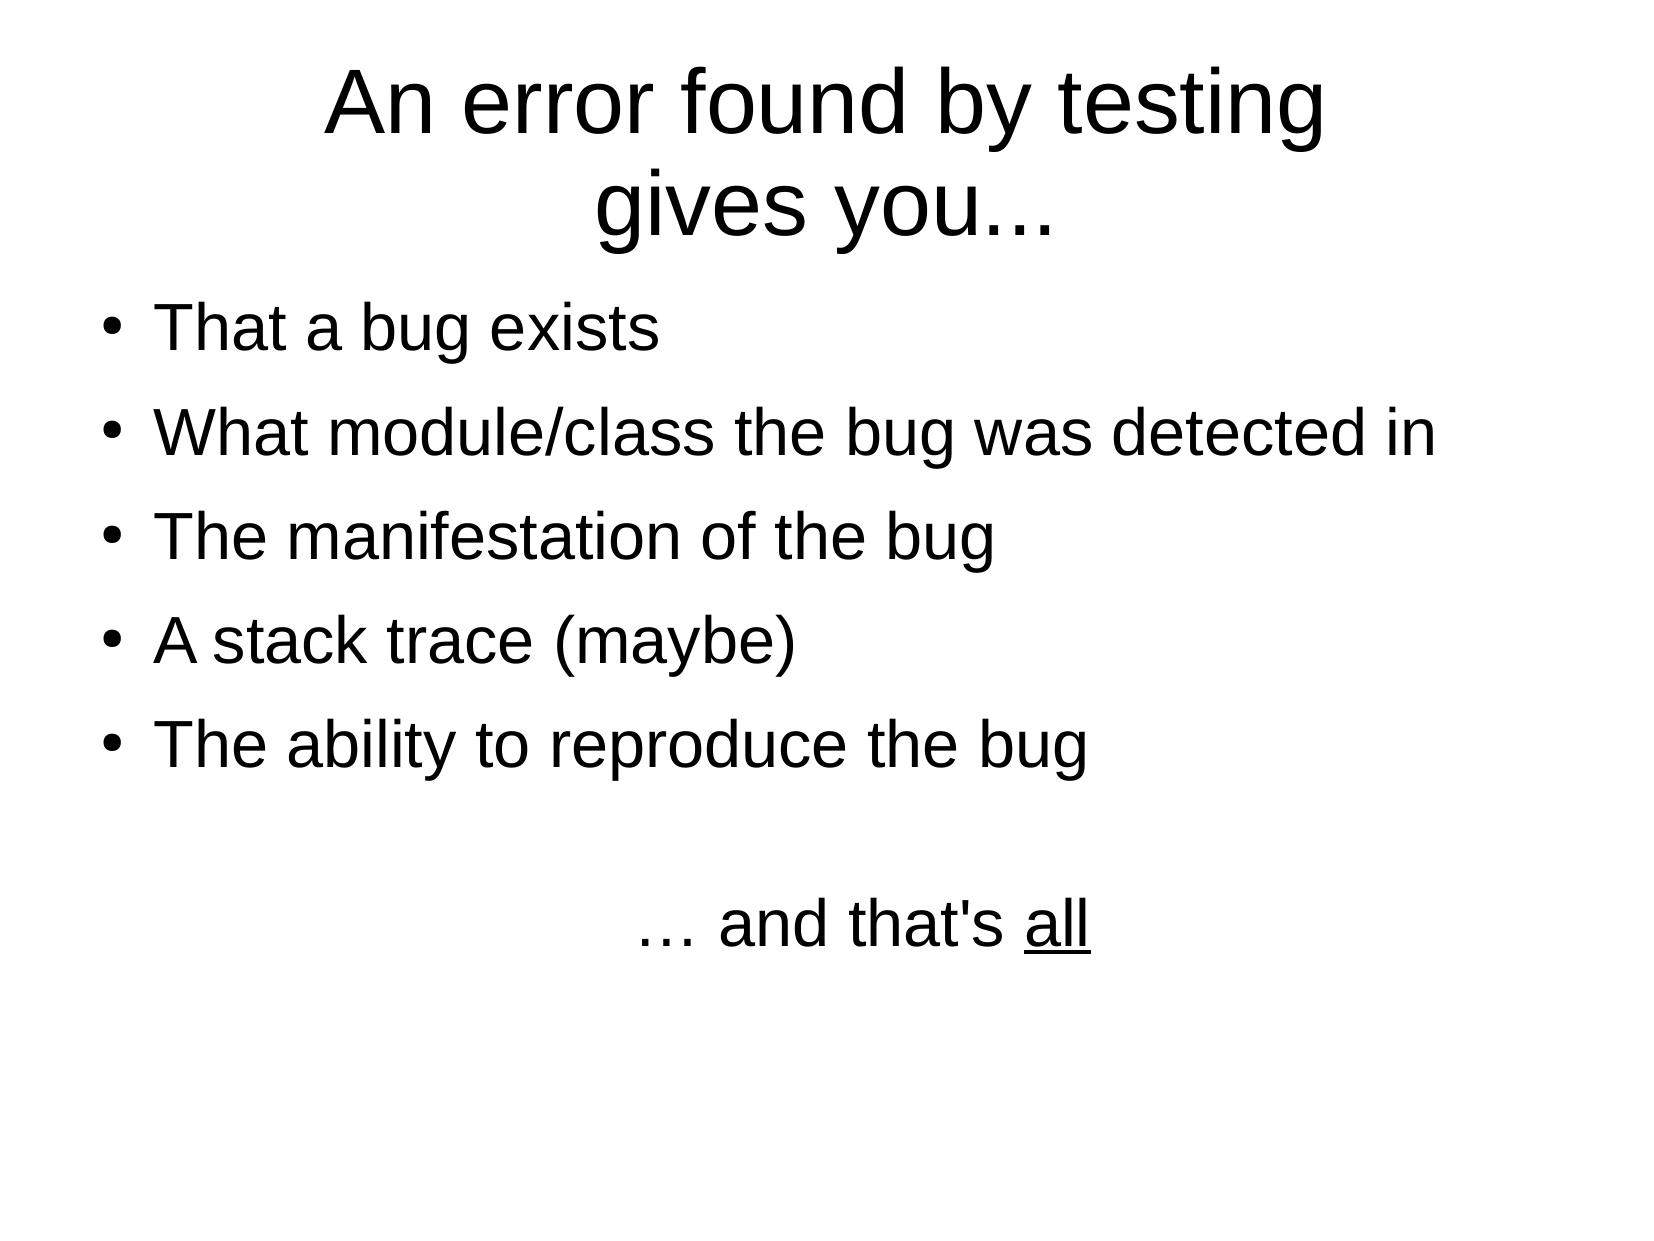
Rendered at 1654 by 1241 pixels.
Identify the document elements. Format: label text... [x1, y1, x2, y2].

title An error found by testing gives you... [82, 49, 1571, 257]
list That a bug exists What module/class the bug was detected in The manifestation of the bug A stack trace (maybe) The ability to reproduce the bug … and that's all [82, 290, 1571, 1109]
